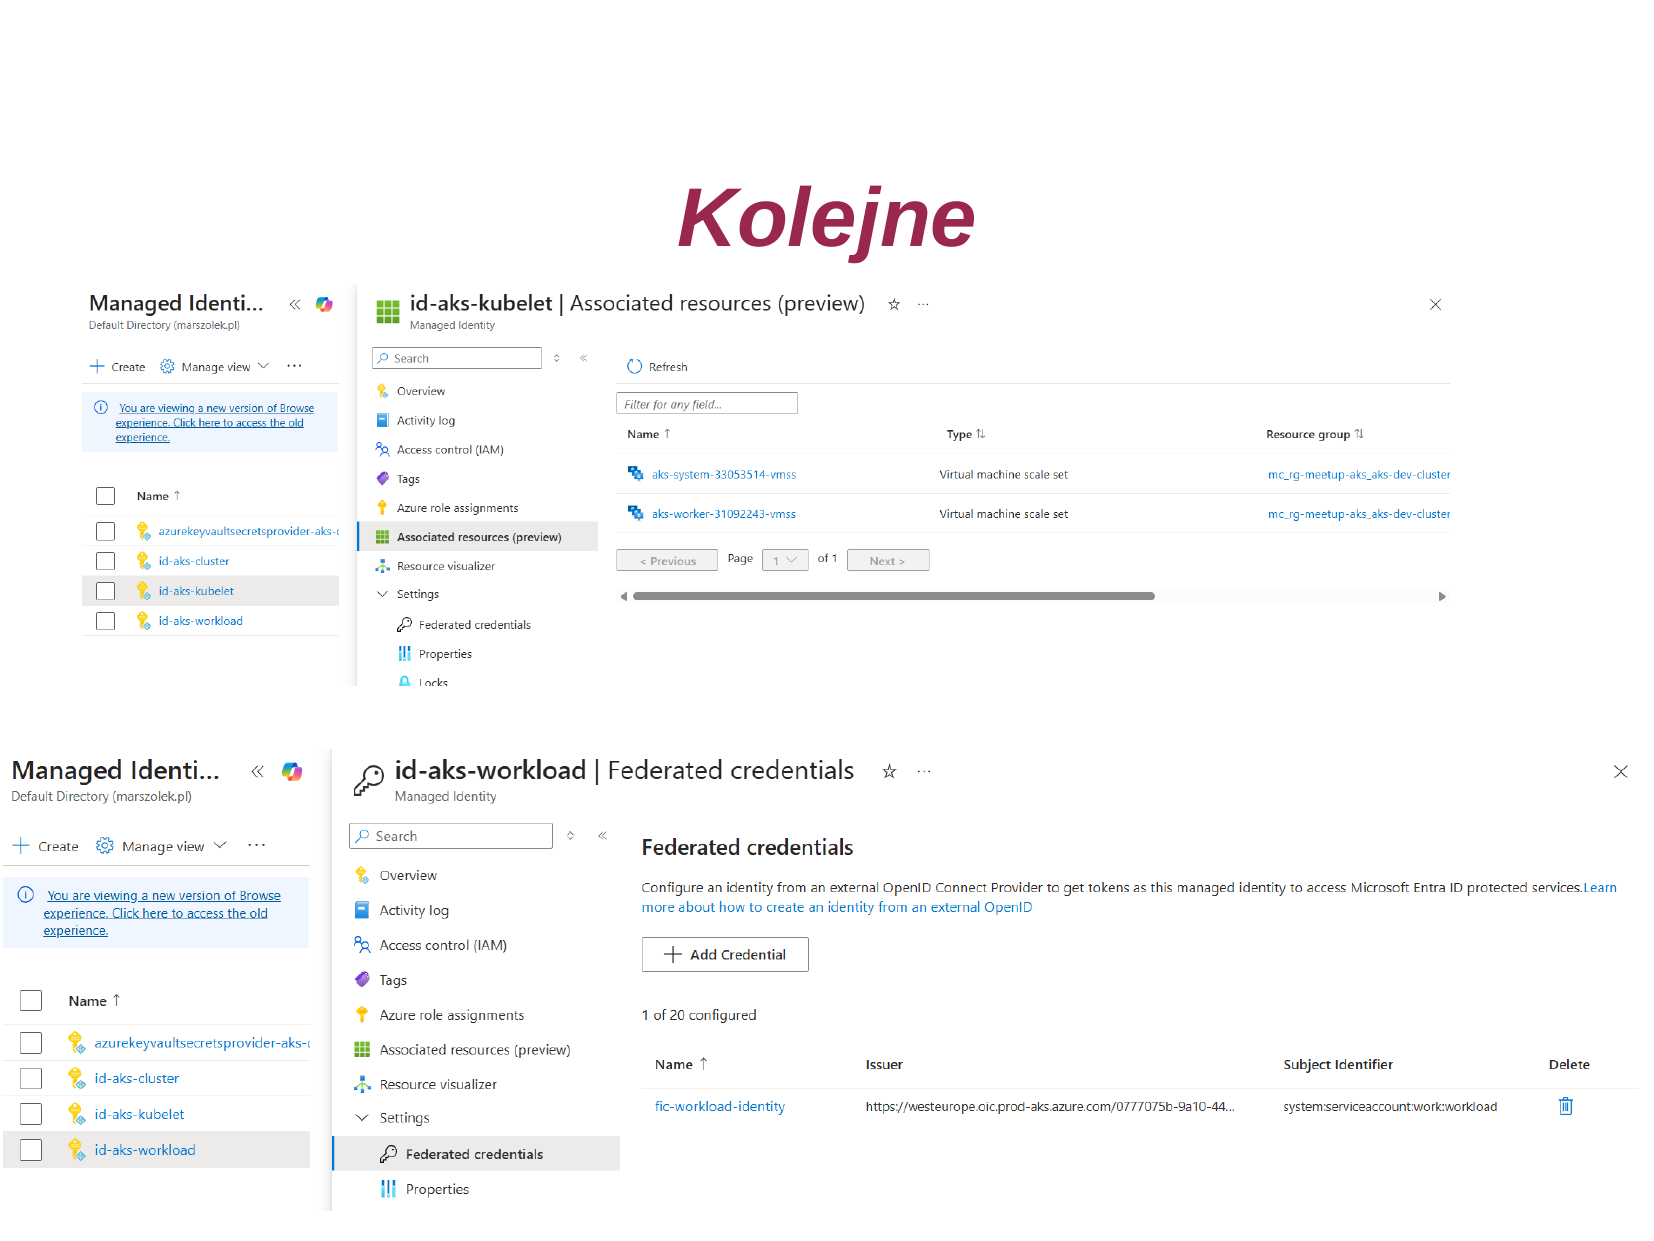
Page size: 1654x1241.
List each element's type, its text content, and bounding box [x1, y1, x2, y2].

title Kolejne [121, 114, 1533, 322]
picture [0, 749, 1654, 1211]
picture [73, 284, 1456, 686]
